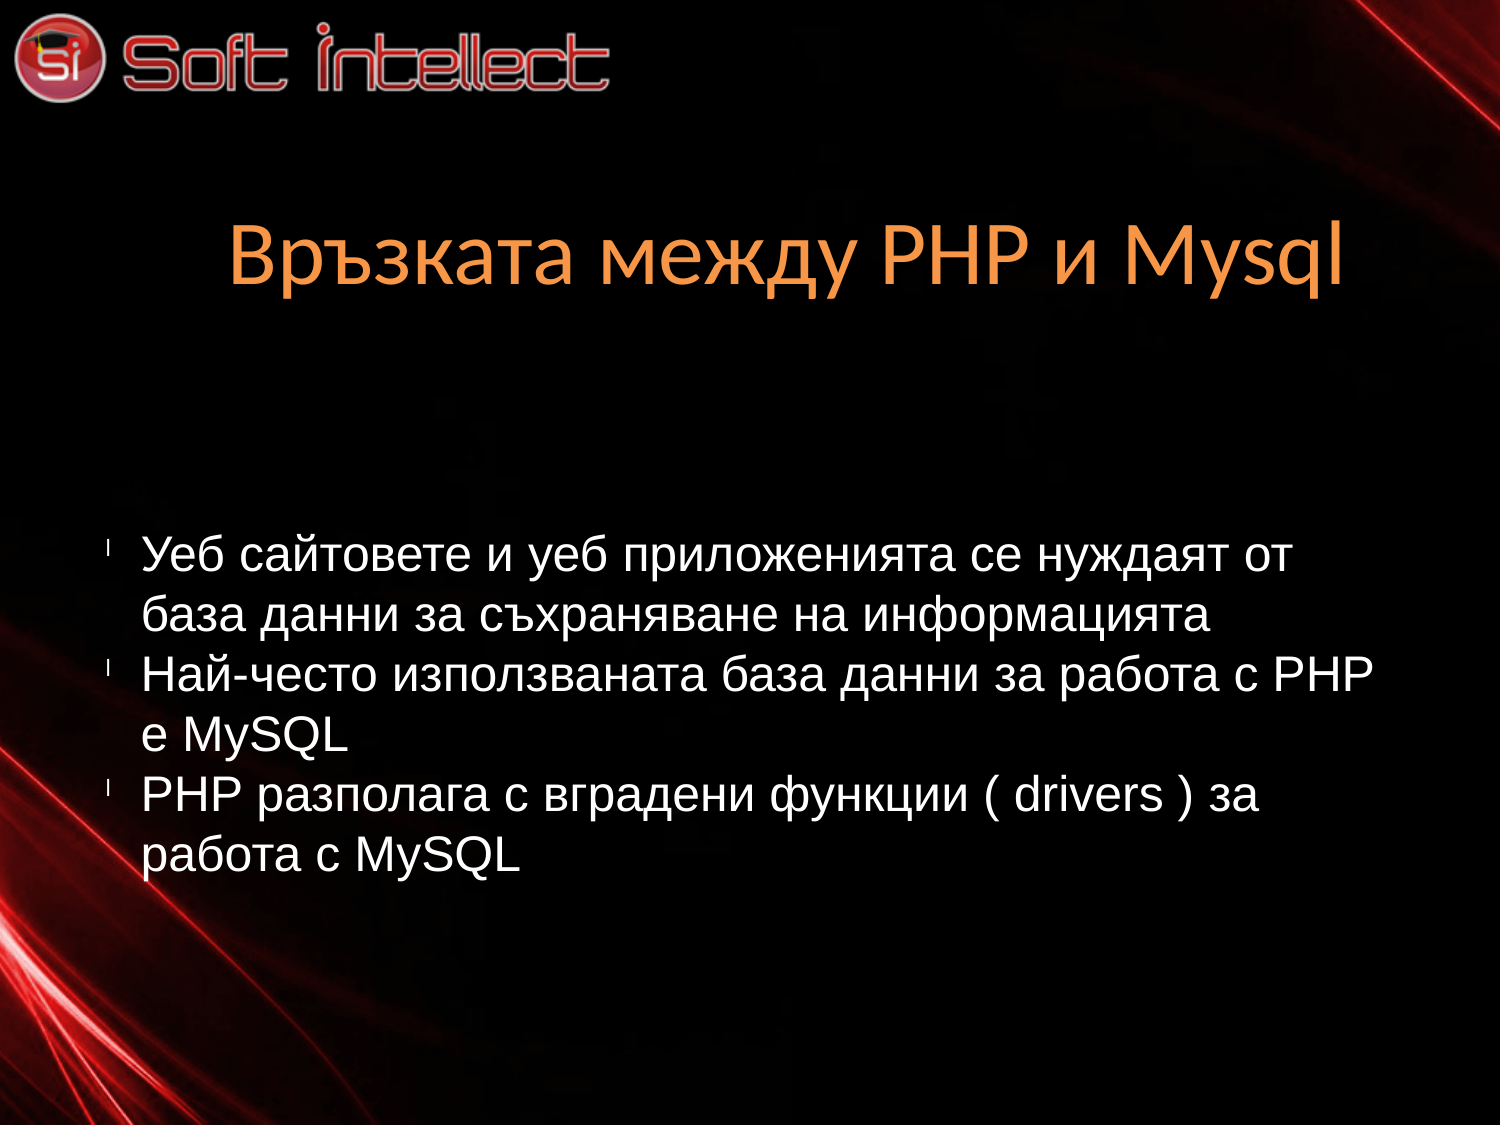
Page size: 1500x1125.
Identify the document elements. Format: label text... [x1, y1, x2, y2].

text_box Уеб сайтовете и уеб приложенията се нуждаят от база данни за съхраняване на информацията Най-често използваната база данни за работа с PHP е MySQL PHP разполага с вградени функции ( drivers ) за работа с MySQL [90, 513, 1425, 1125]
text_box Връзката между PHP и Mysql [150, 127, 1425, 368]
picture [0, 0, 1500, 1125]
